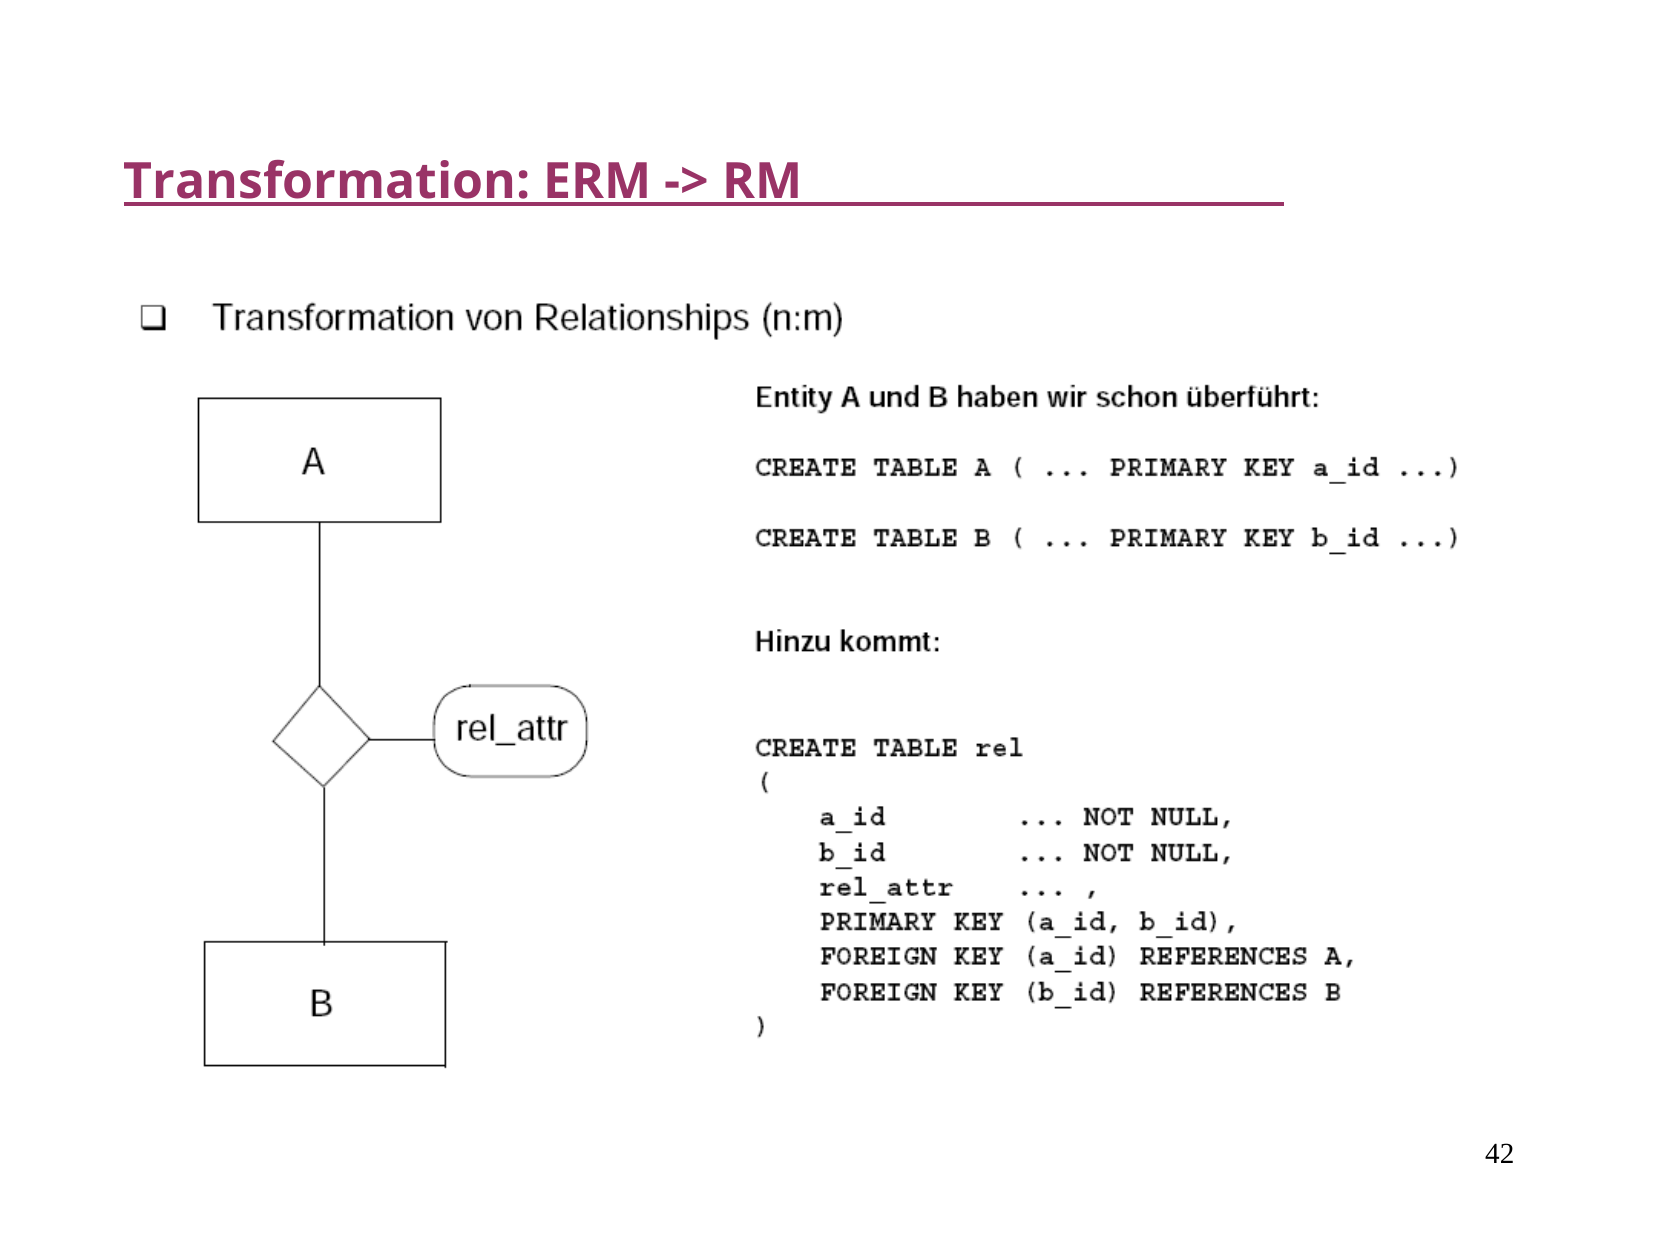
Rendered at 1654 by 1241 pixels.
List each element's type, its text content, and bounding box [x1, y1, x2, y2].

title Transformation: ERM -> RM [124, 110, 1530, 249]
picture [129, 296, 1489, 1087]
